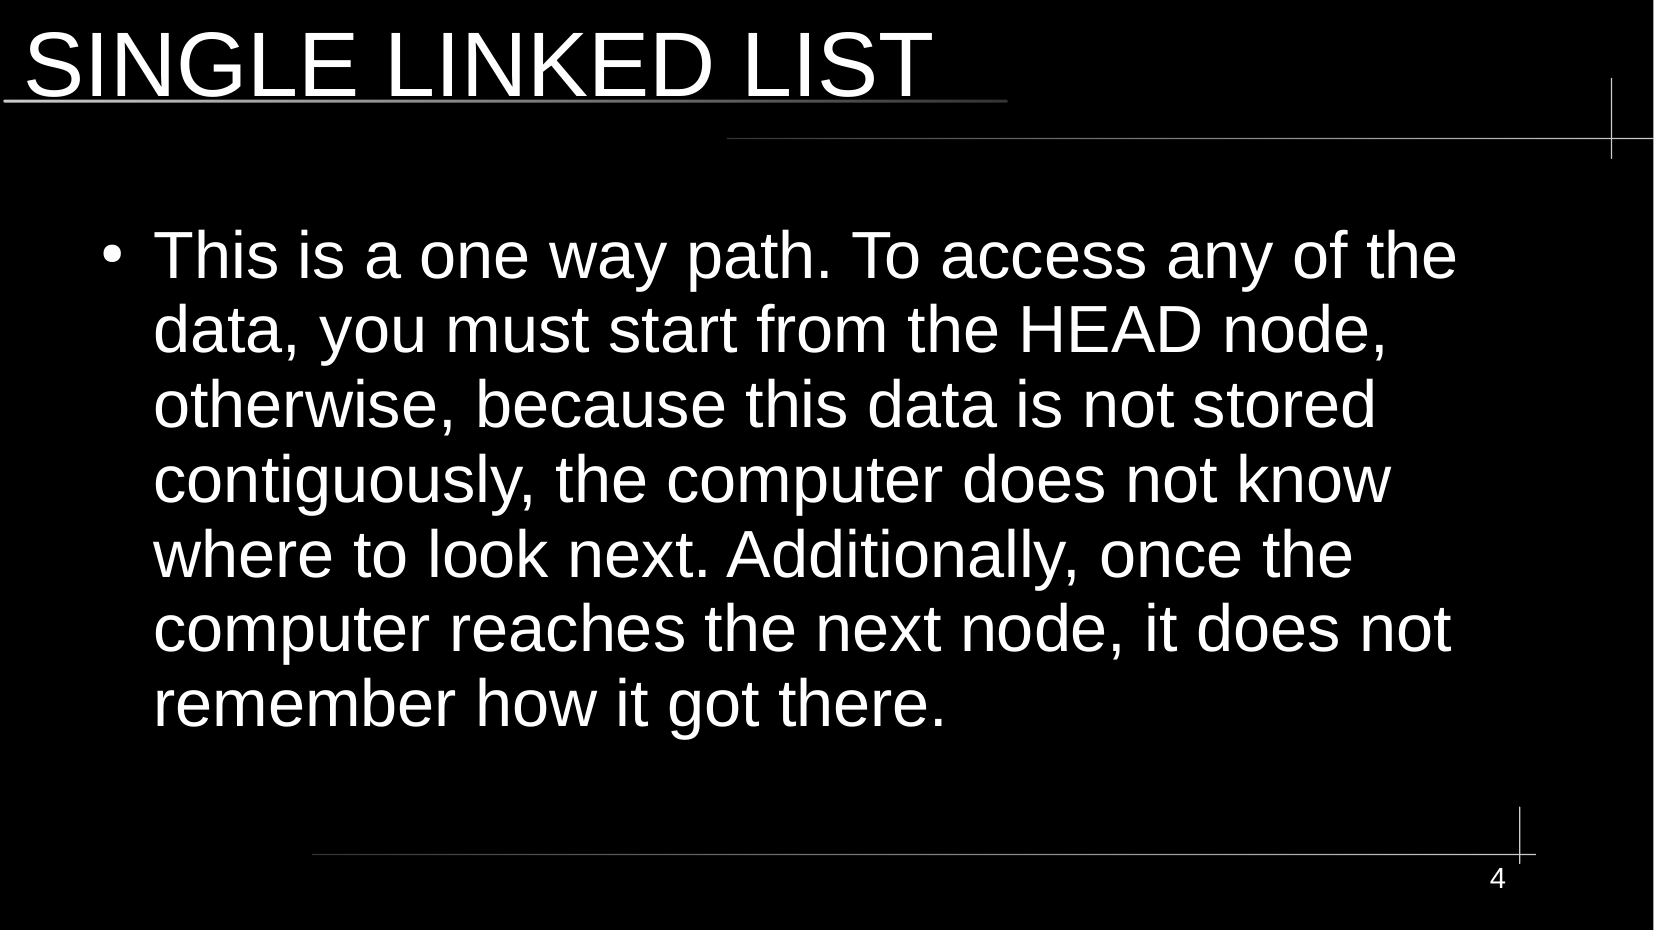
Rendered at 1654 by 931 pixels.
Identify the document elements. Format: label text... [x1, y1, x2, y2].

title SINGLE LINKED LIST [23, 11, 1589, 119]
list This is a one way path. To access any of the data, you must start from the HEAD node, otherwise, because this data is not stored contiguously, the computer does not know where to look next. Additionally, once the computer reaches the next node, it does not remember how it got there. [82, 217, 1571, 758]
